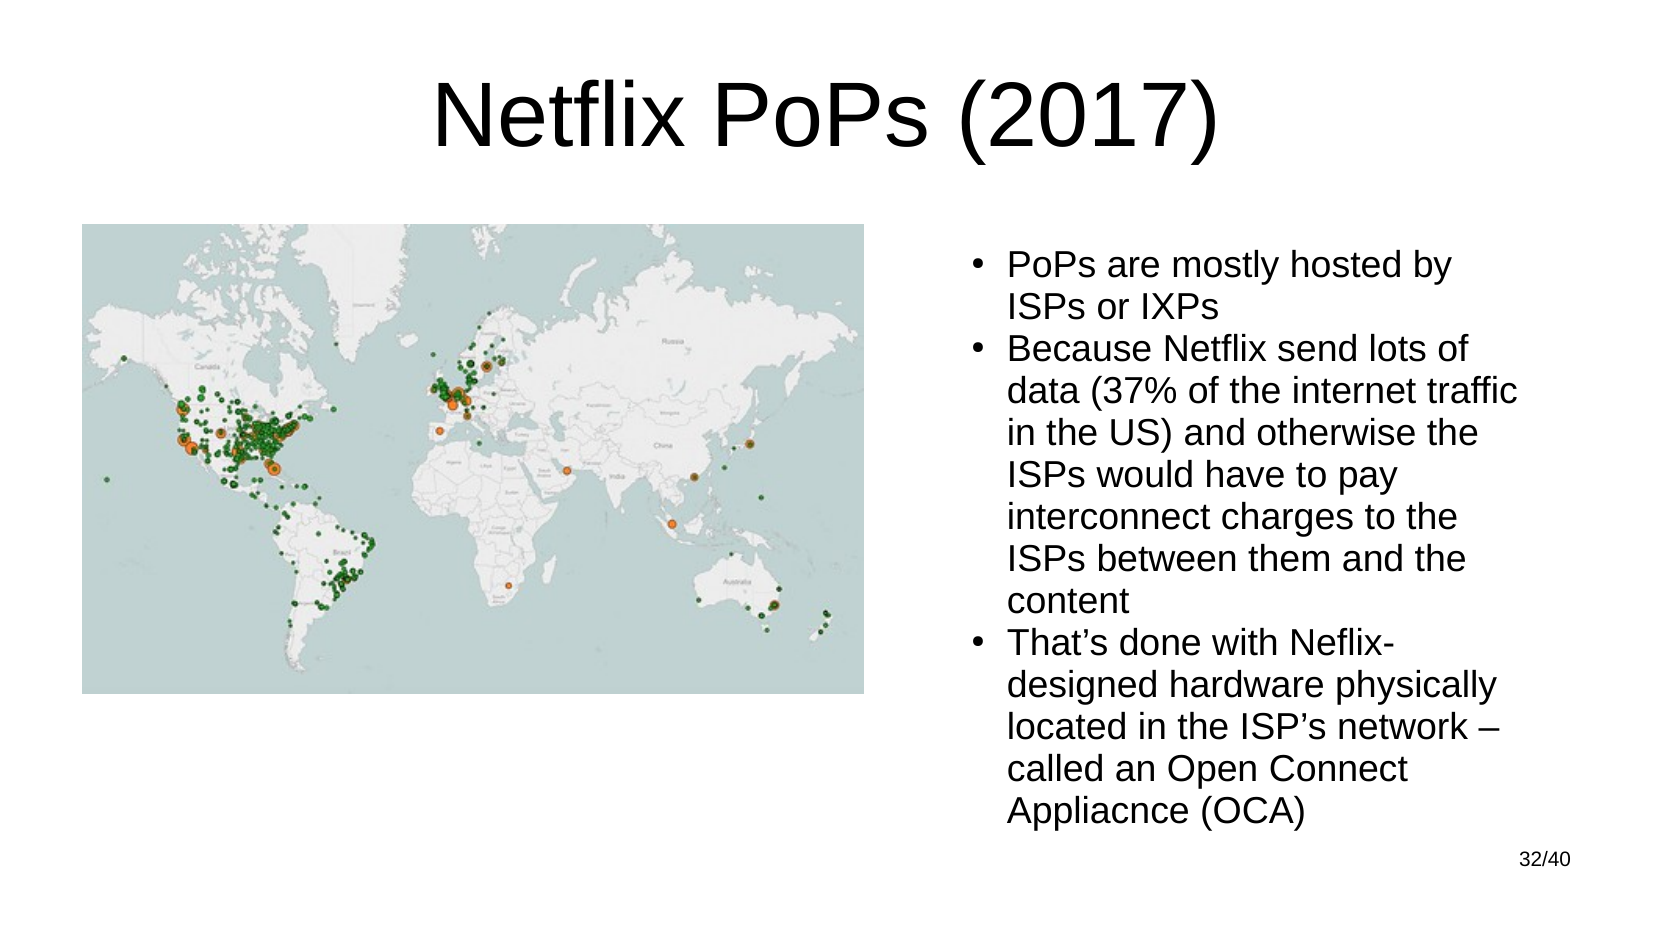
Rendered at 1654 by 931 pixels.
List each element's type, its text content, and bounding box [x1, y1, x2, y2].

title Netflix PoPs (2017) [82, 37, 1571, 193]
text_box PoPs are mostly hosted by ISPs or IXPs Because Netflix send lots of data (37% of the internet traffic in the US) and otherwise the ISPs would have to pay interconnect charges to the ISPs between them and the content That’s done with Neflix-designed hardware physically located in the ISP’s network – called an Open Connect Appliacnce (OCA) [956, 236, 1536, 839]
picture [82, 224, 864, 694]
